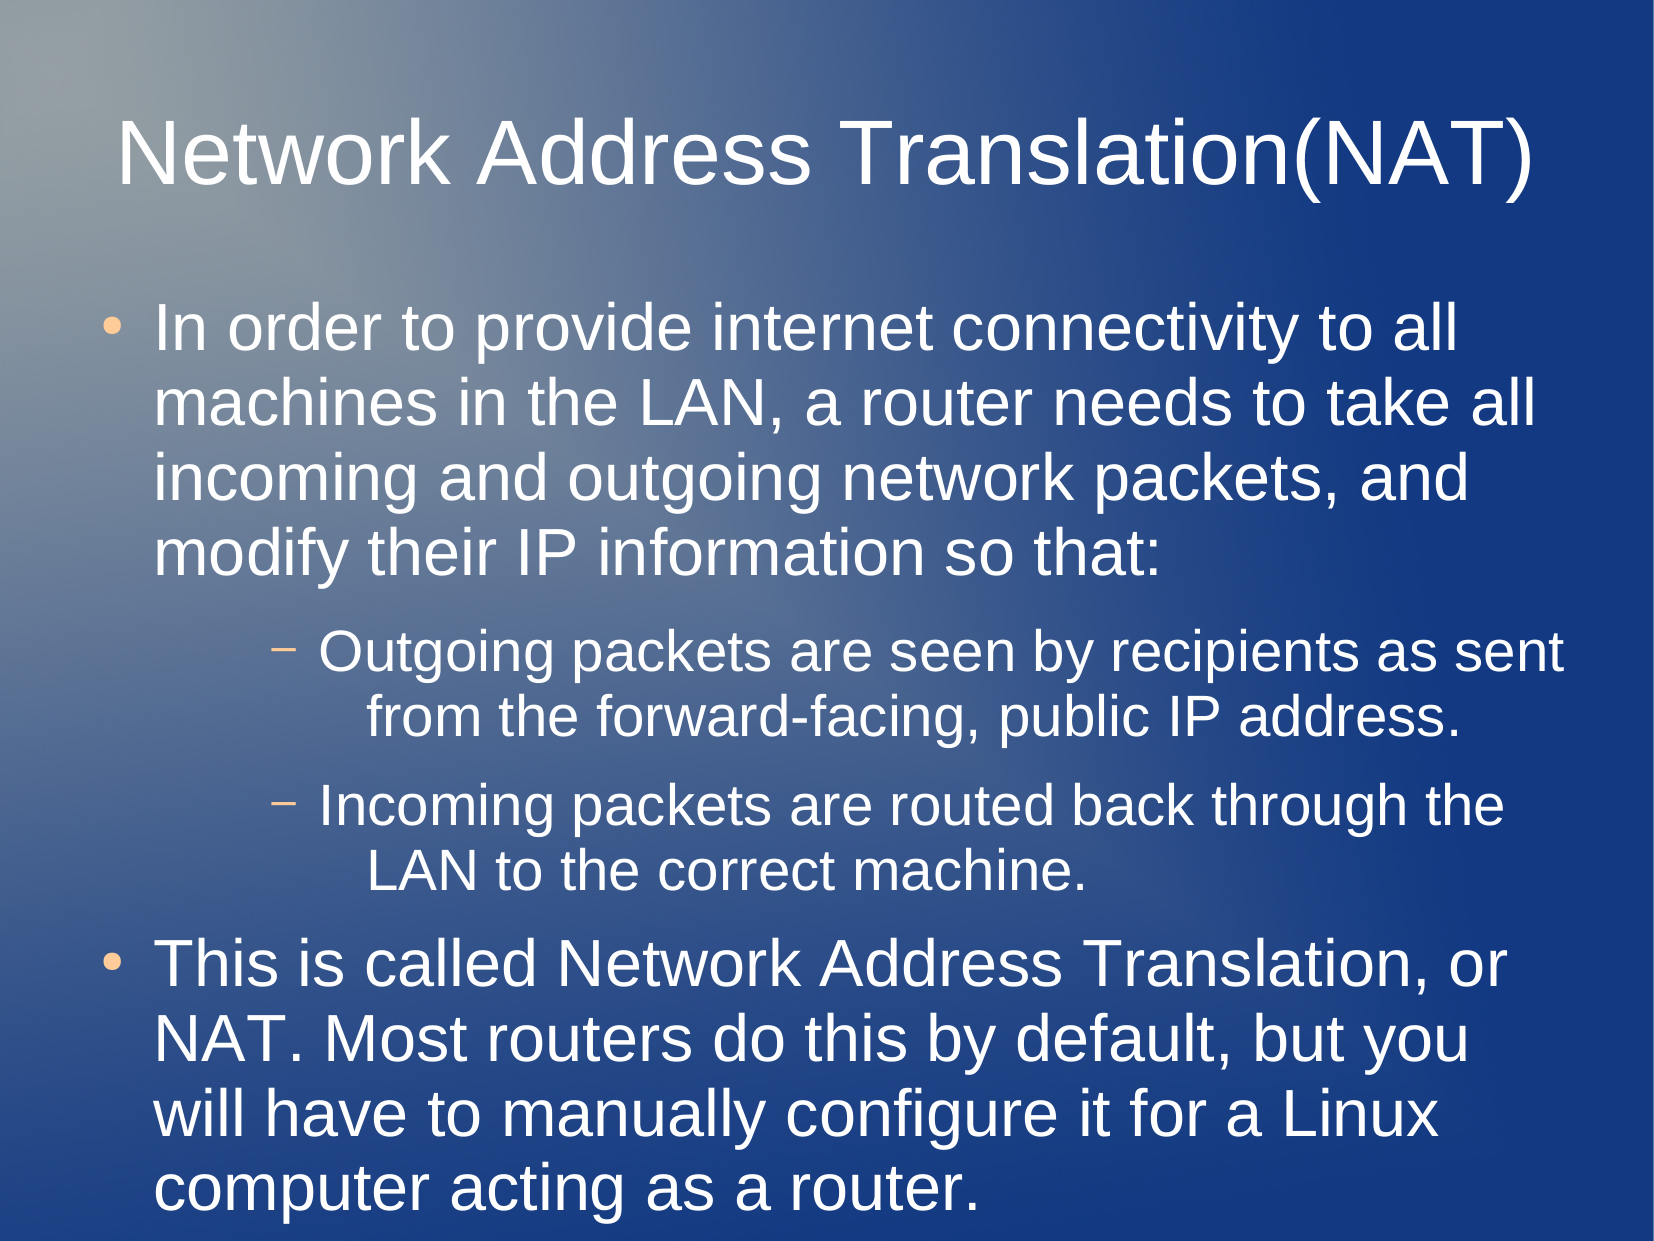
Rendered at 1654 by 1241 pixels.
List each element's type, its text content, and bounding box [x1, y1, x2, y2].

list In order to provide internet connectivity to all machines in the LAN, a router needs to take all incoming and outgoing network packets, and modify their IP information so that: Outgoing packets are seen by recipients as sent from the forward-facing, public IP address. Incoming packets are routed back through the LAN to the correct machine. This is called Network Address Translation, or NAT. Most routers do this by default, but you will have to manually configure it for a Linux computer acting as a router. [82, 290, 1571, 1225]
title Network Address Translation(NAT) [82, 49, 1571, 257]
picture [0, 0, 1654, 1241]
